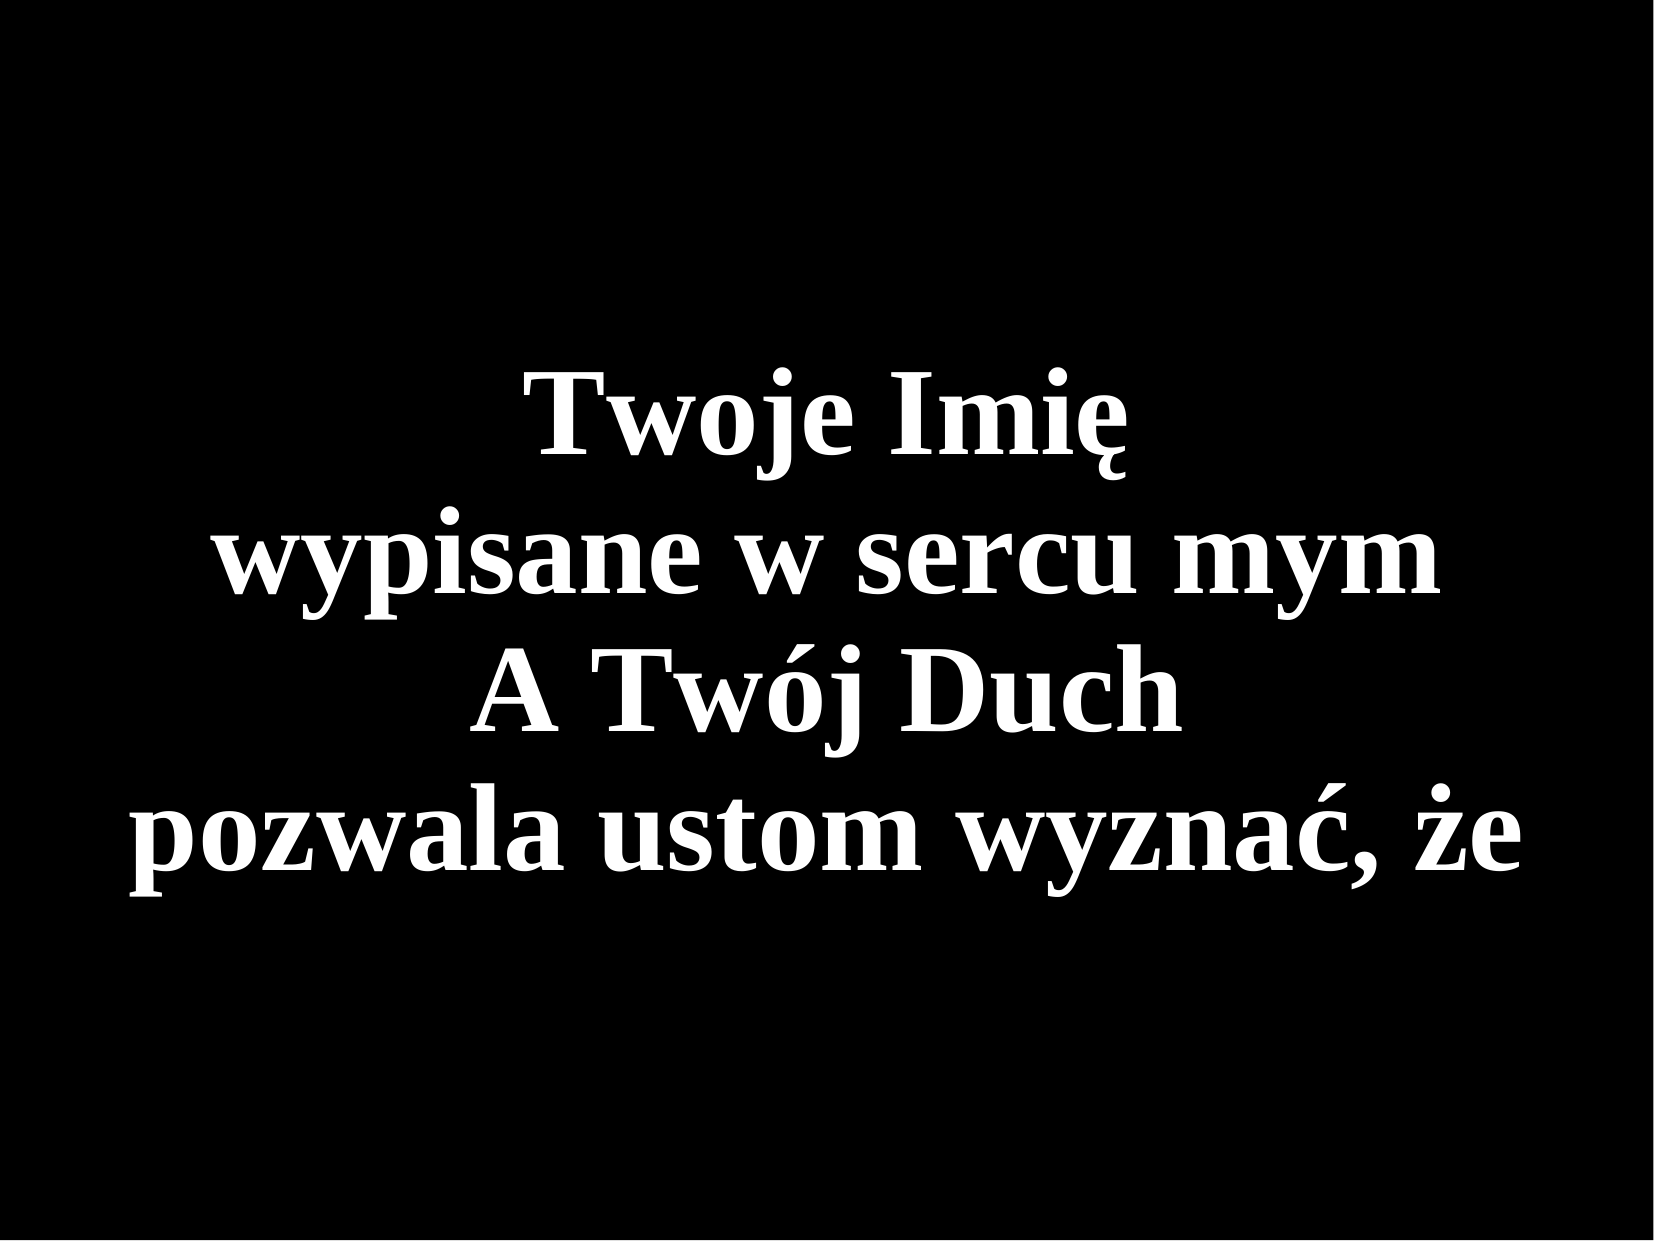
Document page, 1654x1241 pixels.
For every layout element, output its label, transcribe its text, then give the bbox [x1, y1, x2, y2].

title Twoje Imię wypisane w sercu mym A Twój Duch pozwala ustom wyznać, że [0, 0, 1654, 1241]
